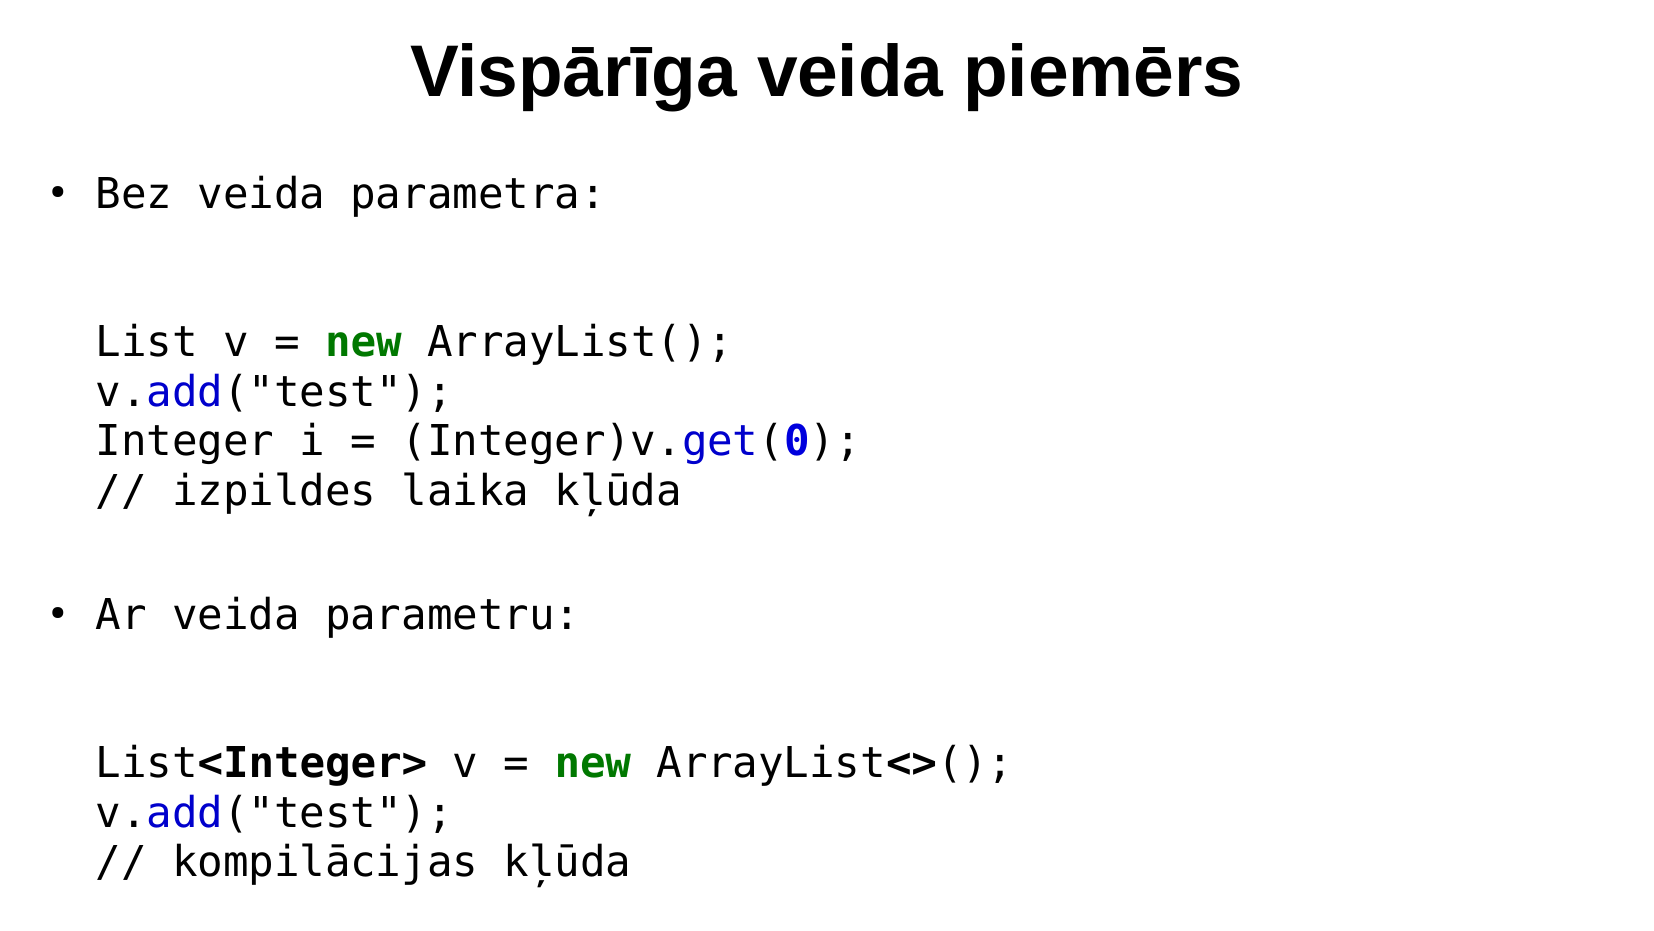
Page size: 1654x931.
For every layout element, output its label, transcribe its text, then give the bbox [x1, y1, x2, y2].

list Bez veida parametra: List v = new ArrayList(); v.add("test"); Integer i = (Integer)v.get(0); // izpildes laika kļūda Ar veida parametru: List<Integer> v = new ArrayList<>(); v.add("test"); // kompilācijas kļūda [35, 168, 1607, 889]
title Vispārīga veida piemērs [82, 30, 1571, 113]
